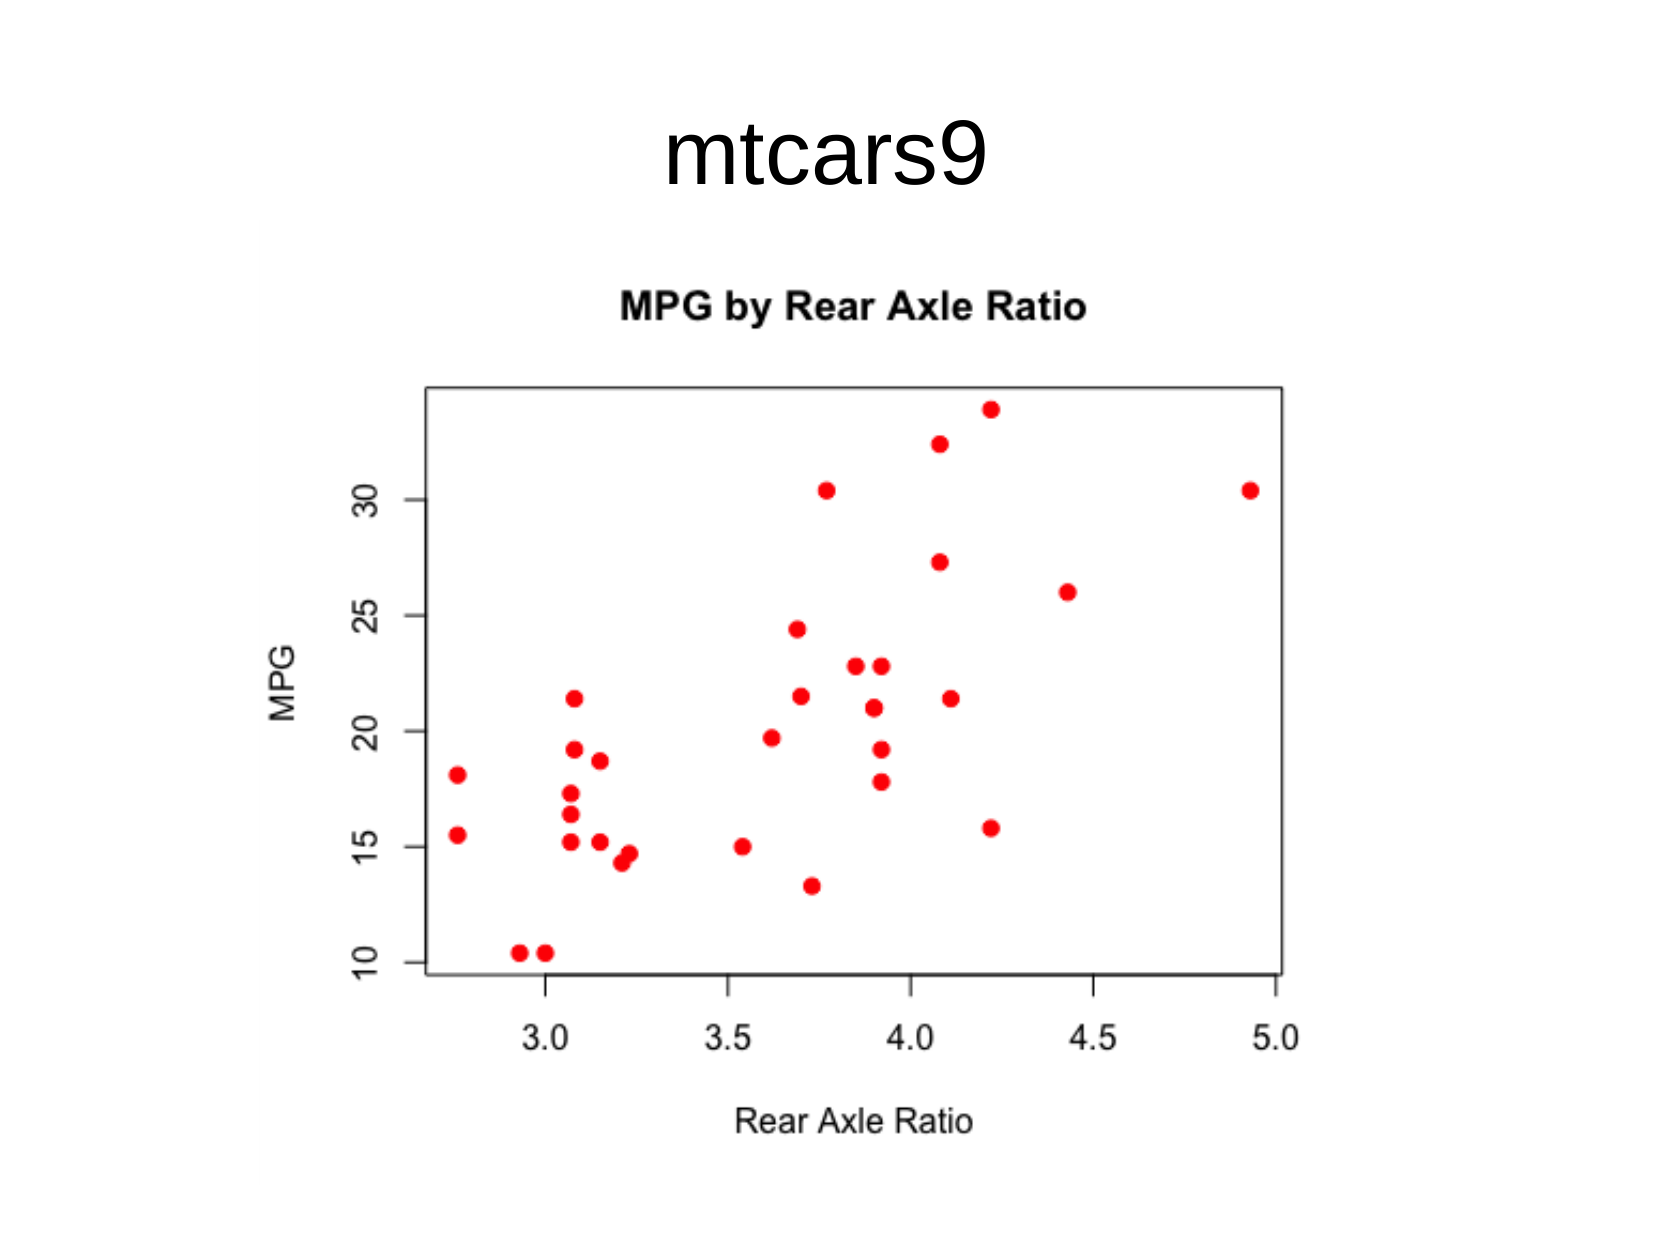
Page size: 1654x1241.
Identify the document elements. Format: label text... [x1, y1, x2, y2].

title mtcars9 [82, 49, 1571, 257]
picture [258, 220, 1369, 1186]
